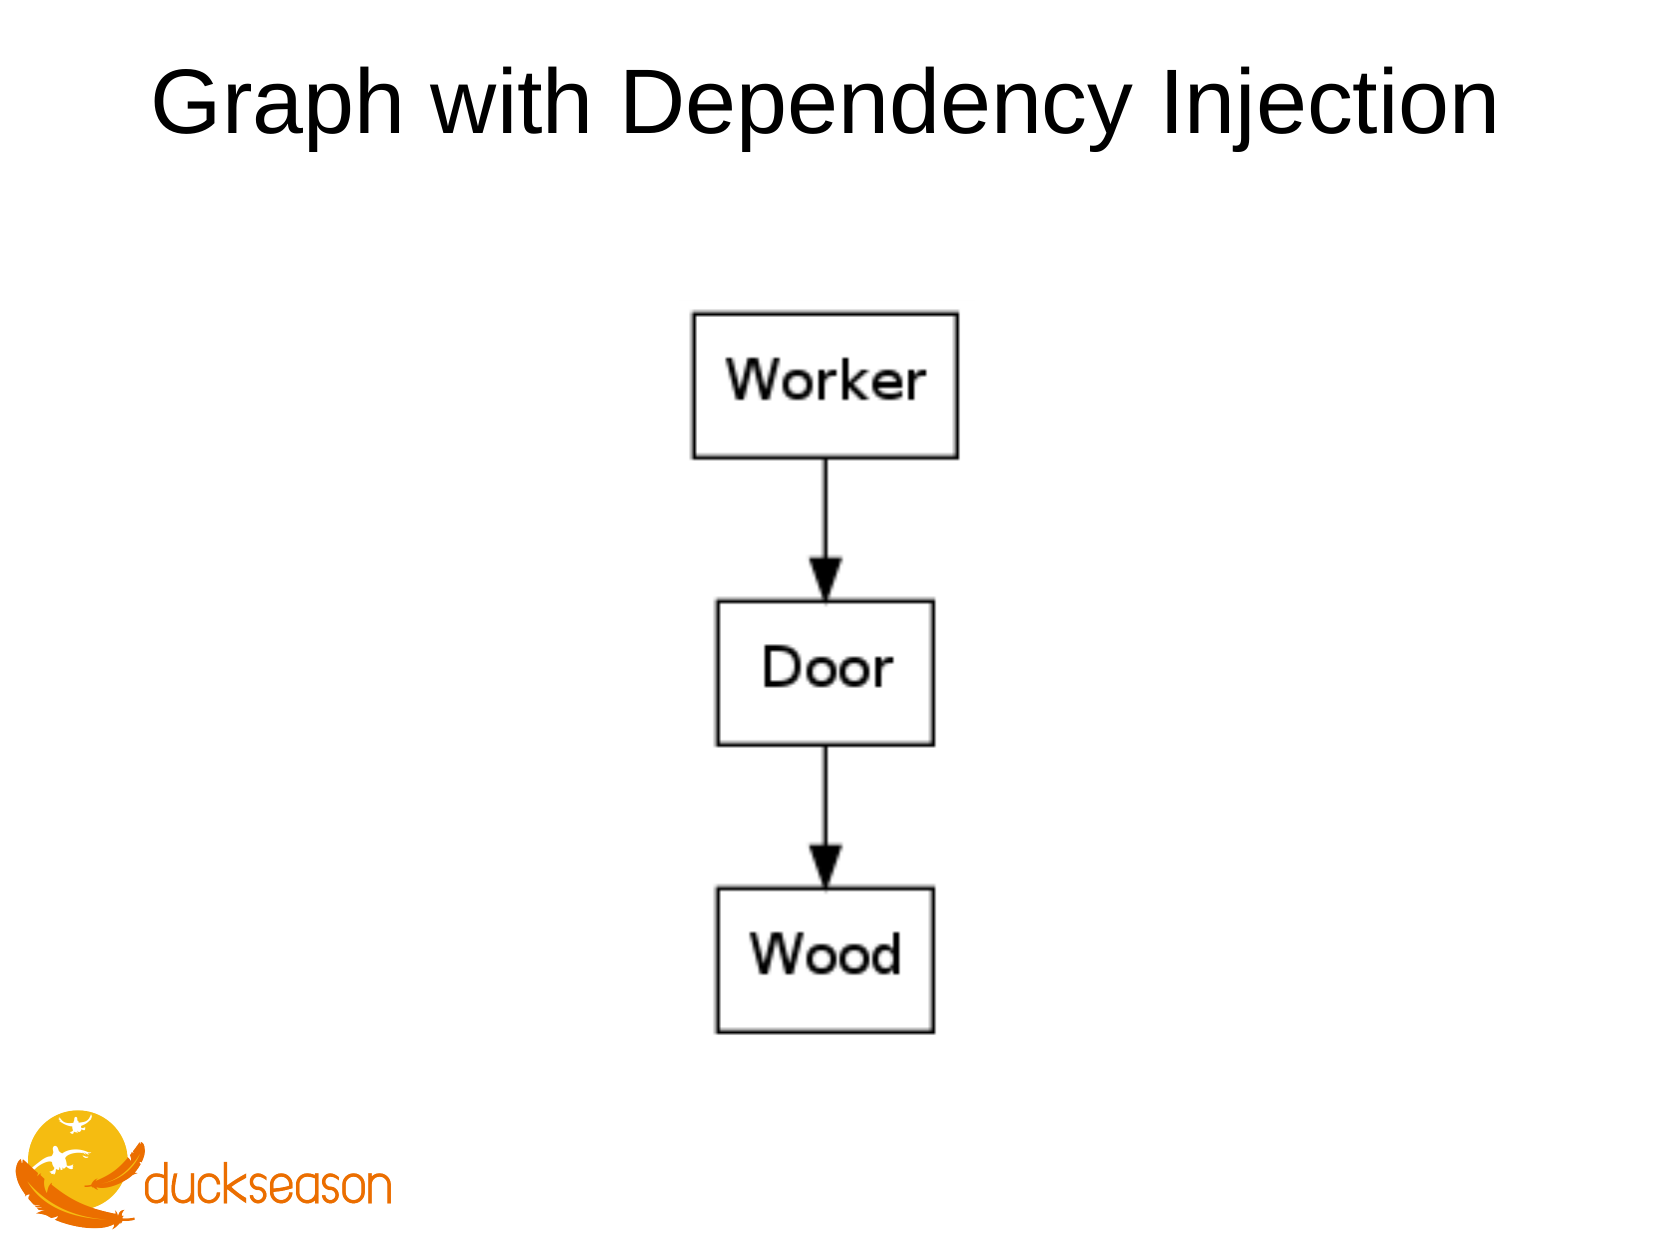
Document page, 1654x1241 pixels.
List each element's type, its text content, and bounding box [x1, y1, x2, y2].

picture [15, 1110, 391, 1231]
picture [679, 299, 975, 1051]
title Graph with Dependency Injection [82, 49, 1571, 257]
